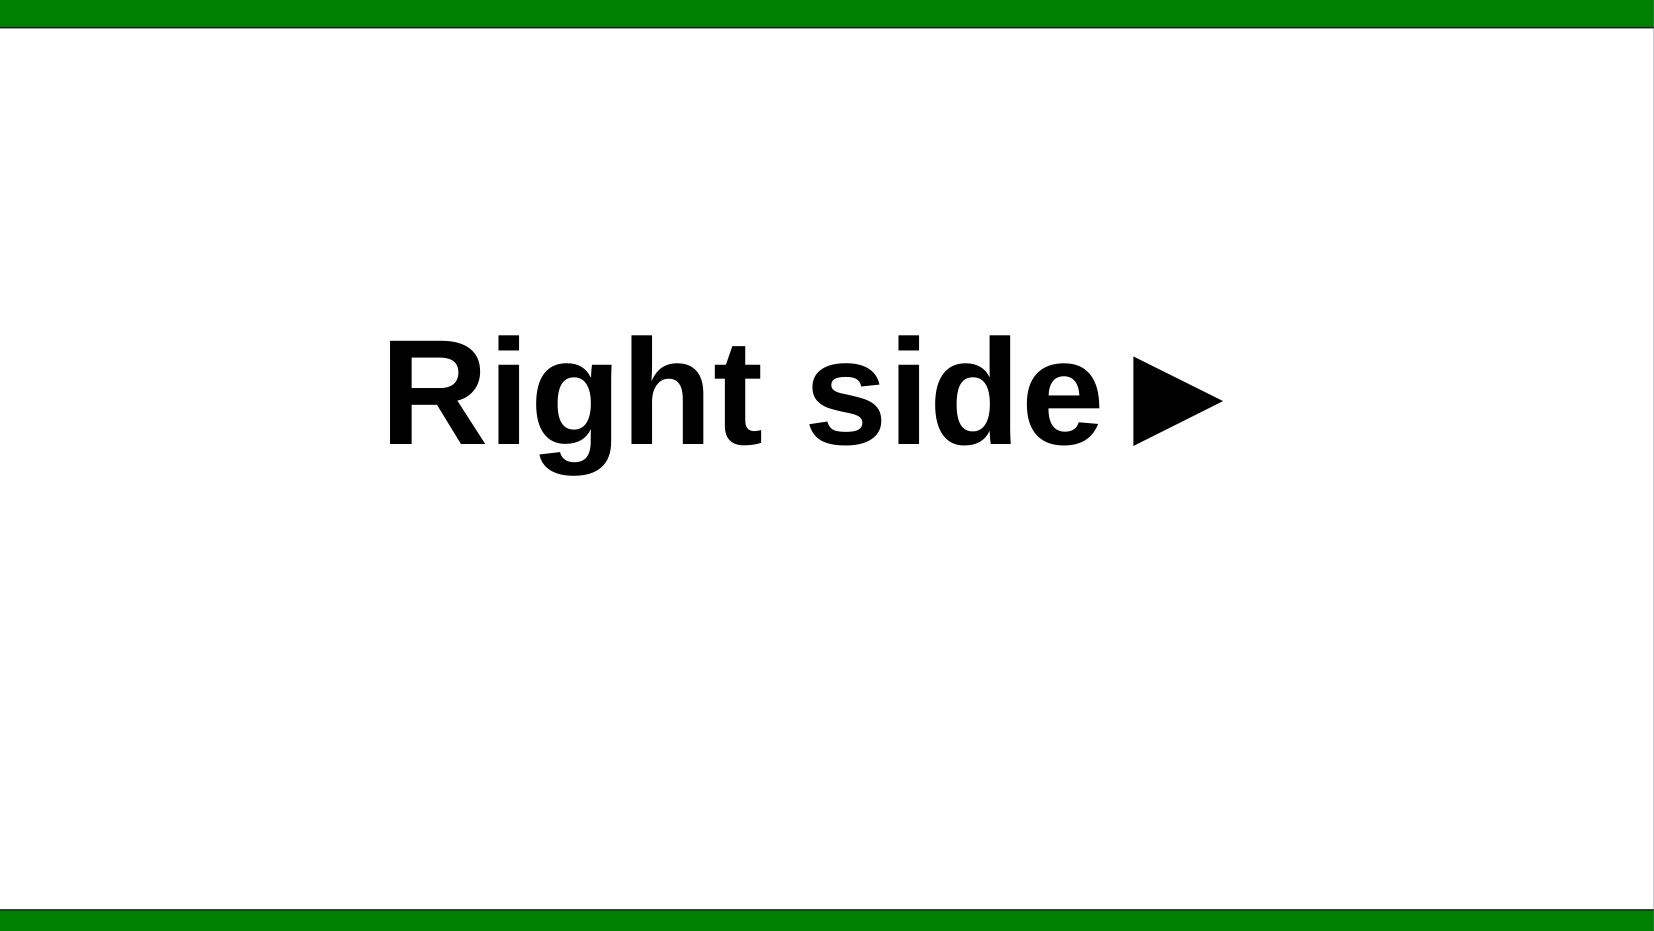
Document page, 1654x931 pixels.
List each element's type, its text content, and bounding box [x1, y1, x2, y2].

picture [0, 0, 1654, 931]
text_box Right side► [120, 301, 1516, 541]
